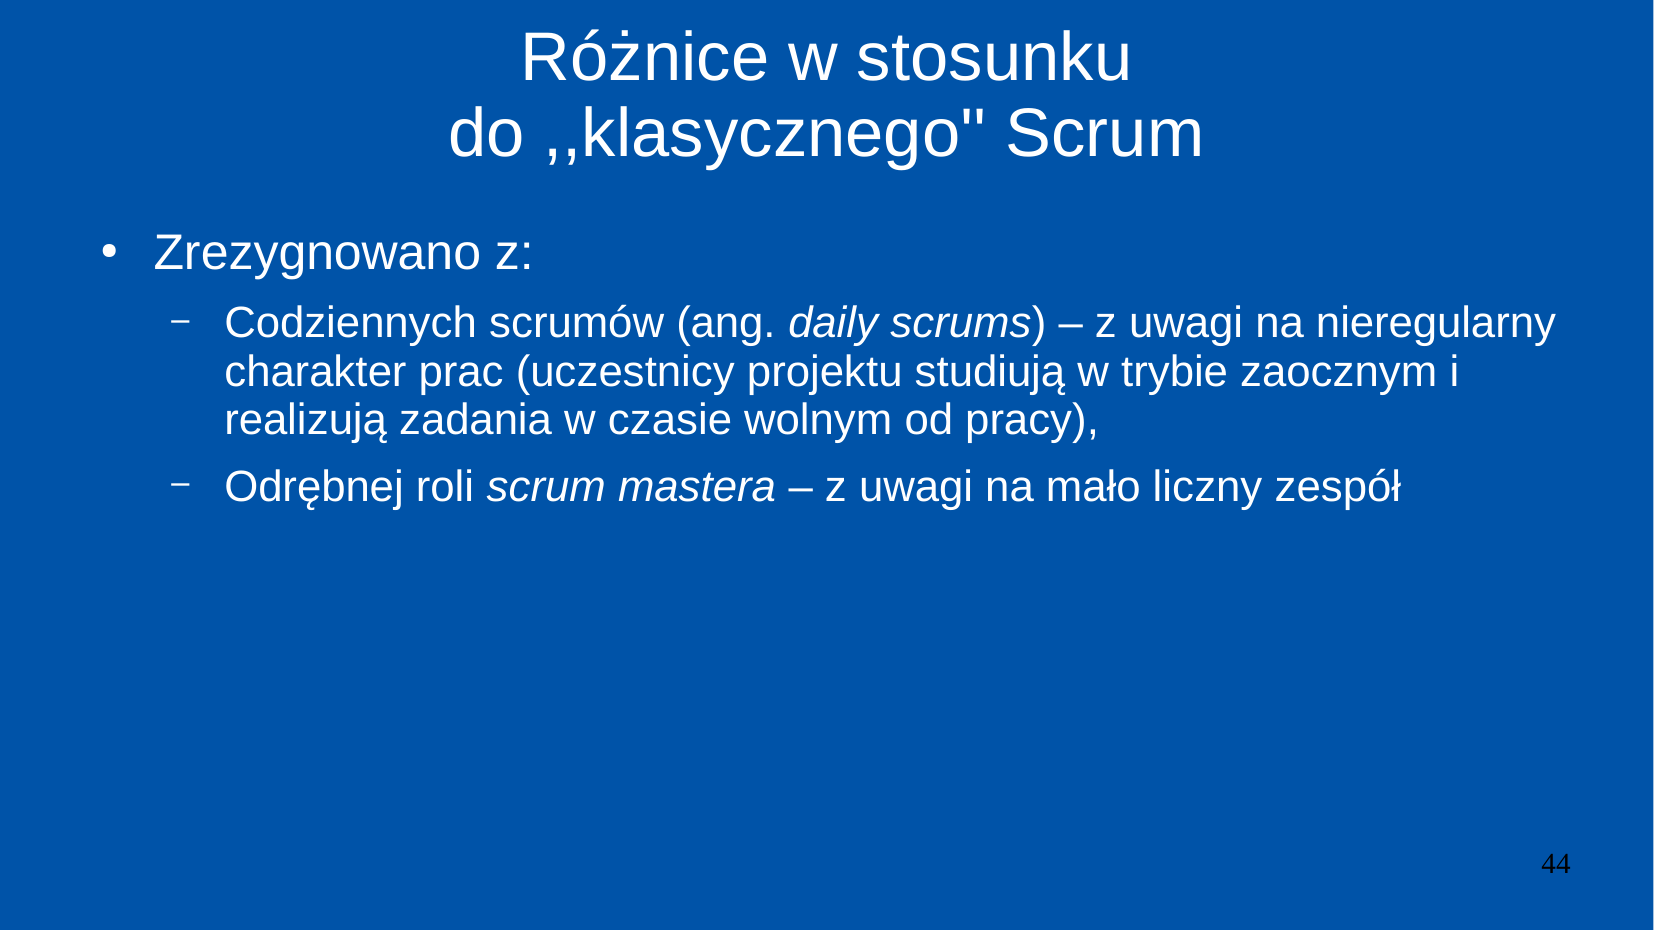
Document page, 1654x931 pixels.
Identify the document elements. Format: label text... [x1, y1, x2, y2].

title Różnice w stosunku do ,,klasycznego'' Scrum [389, 17, 1264, 172]
list Zrezygnowano z: Codziennych scrumów (ang. daily scrums) – z uwagi na nieregularny charakter prac (uczestnicy projektu studiują w trybie zaocznym i realizują zadania w czasie wolnym od pracy), Odrębnej roli scrum mastera – z uwagi na mało liczny zespół [82, 224, 1571, 848]
